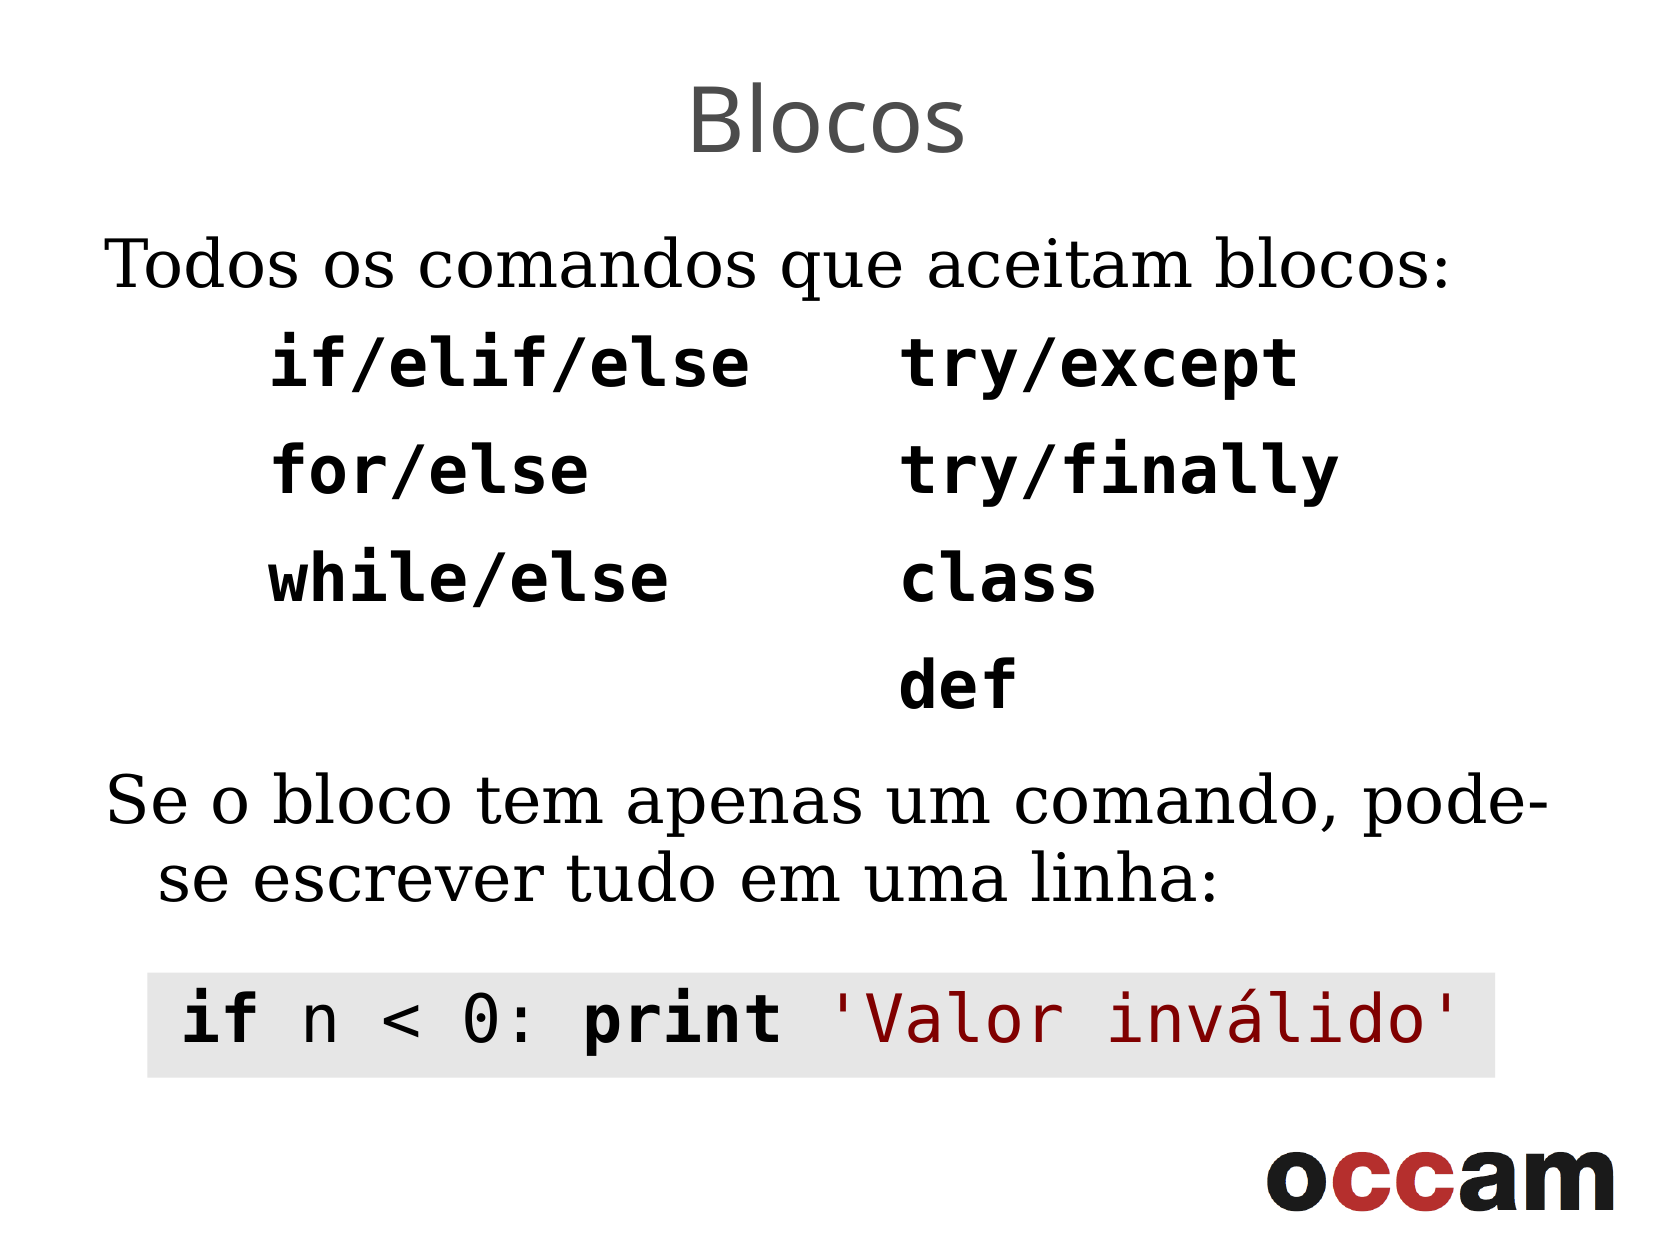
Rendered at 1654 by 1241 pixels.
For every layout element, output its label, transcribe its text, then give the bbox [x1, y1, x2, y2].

list try/except try/finally class def [881, 324, 1458, 725]
text_box if n < 0: print 'Valor inválido' [147, 972, 1496, 1078]
list Todos os comandos que aceitam blocos: Se o bloco tem apenas um comando, pode-se escrever tudo em uma linha: [86, 225, 1595, 1088]
list if/elif/else for/else while/else [250, 324, 838, 618]
title Blocos [82, 13, 1571, 222]
picture [1237, 1122, 1643, 1241]
